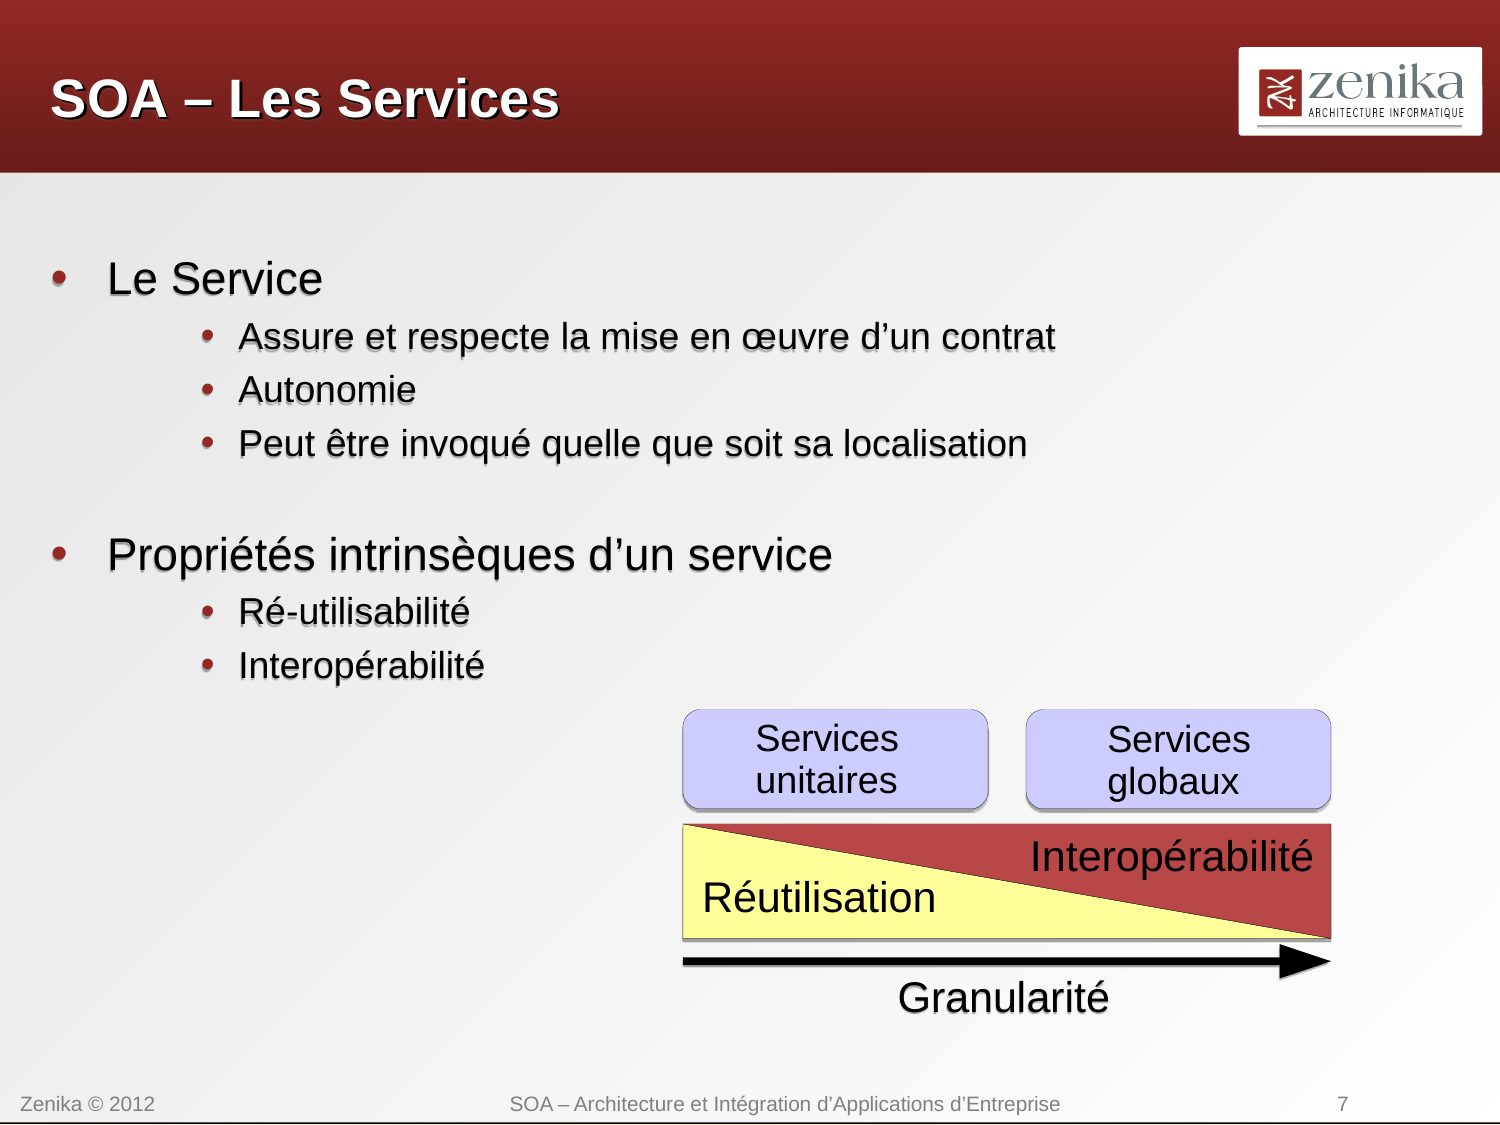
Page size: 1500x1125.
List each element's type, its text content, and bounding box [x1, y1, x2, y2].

subtitle Le Service Assure et respecte la mise en œuvre d’un contrat Autonomie Peut être invoqué quelle que soit sa localisation Propriétés intrinsèques d’un service Ré-utilisabilité Interopérabilité [50, 249, 1435, 1064]
title SOA – Les Services [50, 22, 1206, 172]
picture [679, 708, 1341, 1034]
